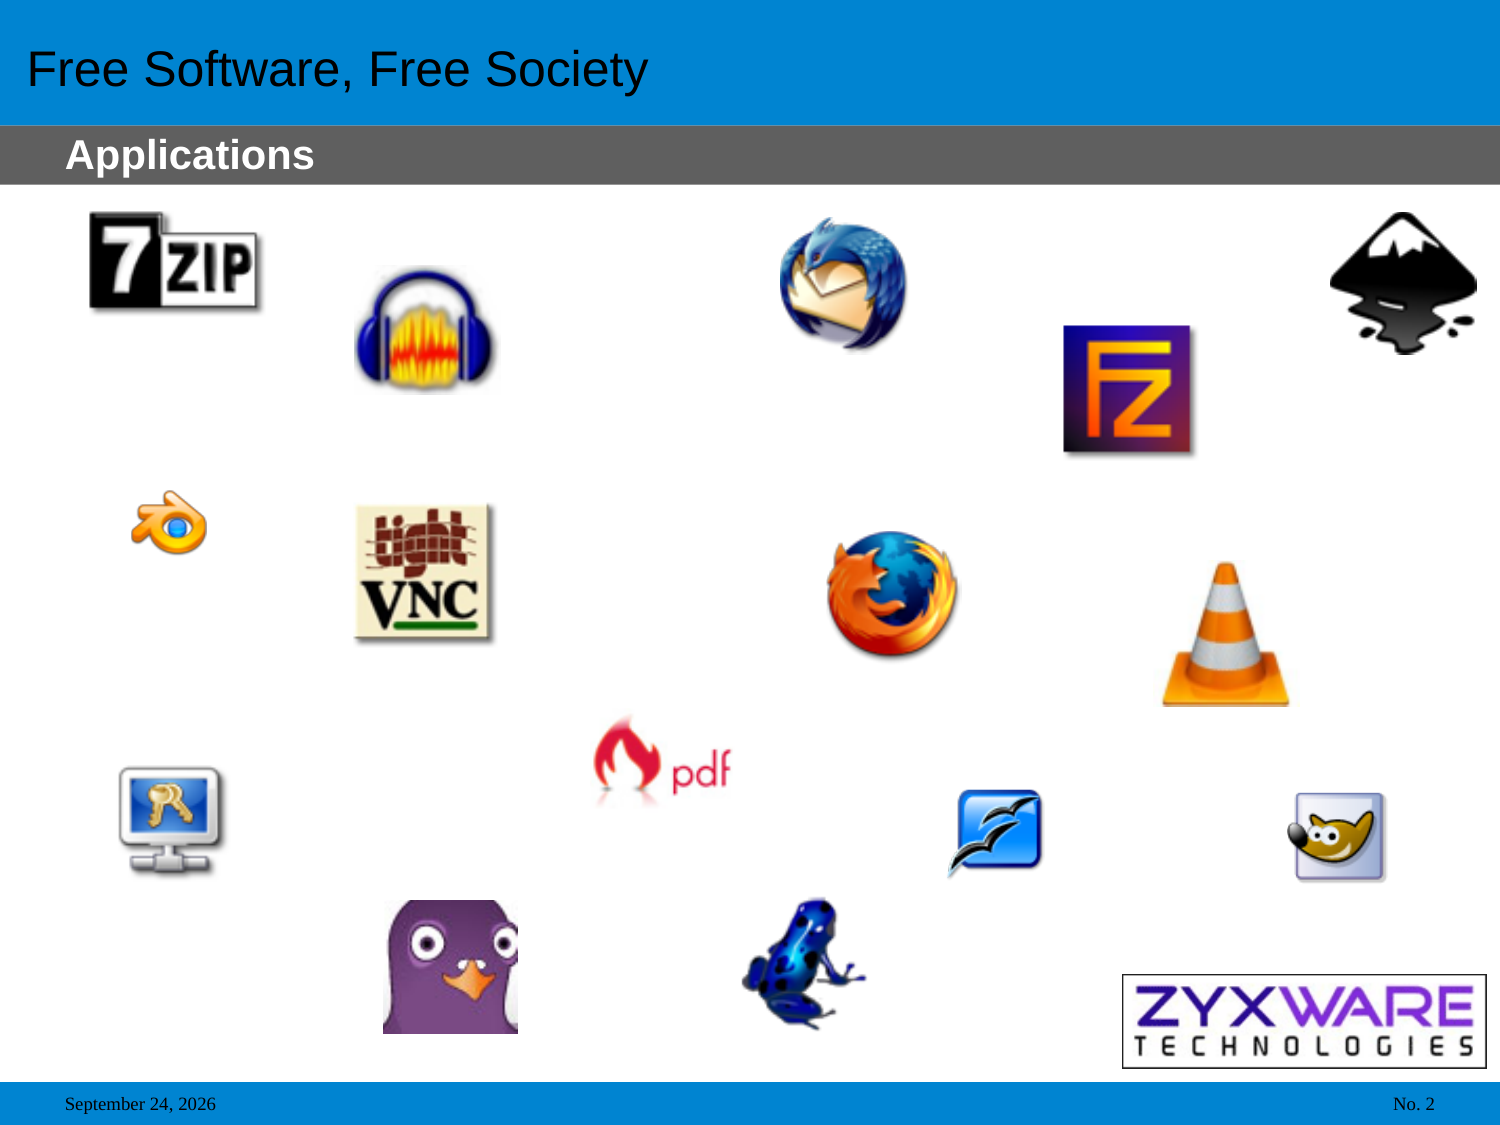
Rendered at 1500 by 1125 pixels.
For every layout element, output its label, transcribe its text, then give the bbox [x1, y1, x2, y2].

title Applications [64, 125, 1436, 185]
picture [780, 217, 916, 355]
picture [1287, 785, 1388, 886]
picture [354, 265, 501, 395]
picture [1062, 324, 1203, 465]
picture [1153, 560, 1300, 707]
picture [352, 501, 502, 652]
picture [1330, 212, 1477, 355]
picture [590, 708, 737, 813]
picture [738, 895, 874, 1034]
picture [1122, 974, 1487, 1069]
picture [826, 531, 962, 667]
picture [383, 900, 518, 1034]
picture [88, 210, 272, 325]
picture [944, 785, 1045, 886]
picture [107, 762, 237, 886]
picture [131, 486, 207, 562]
